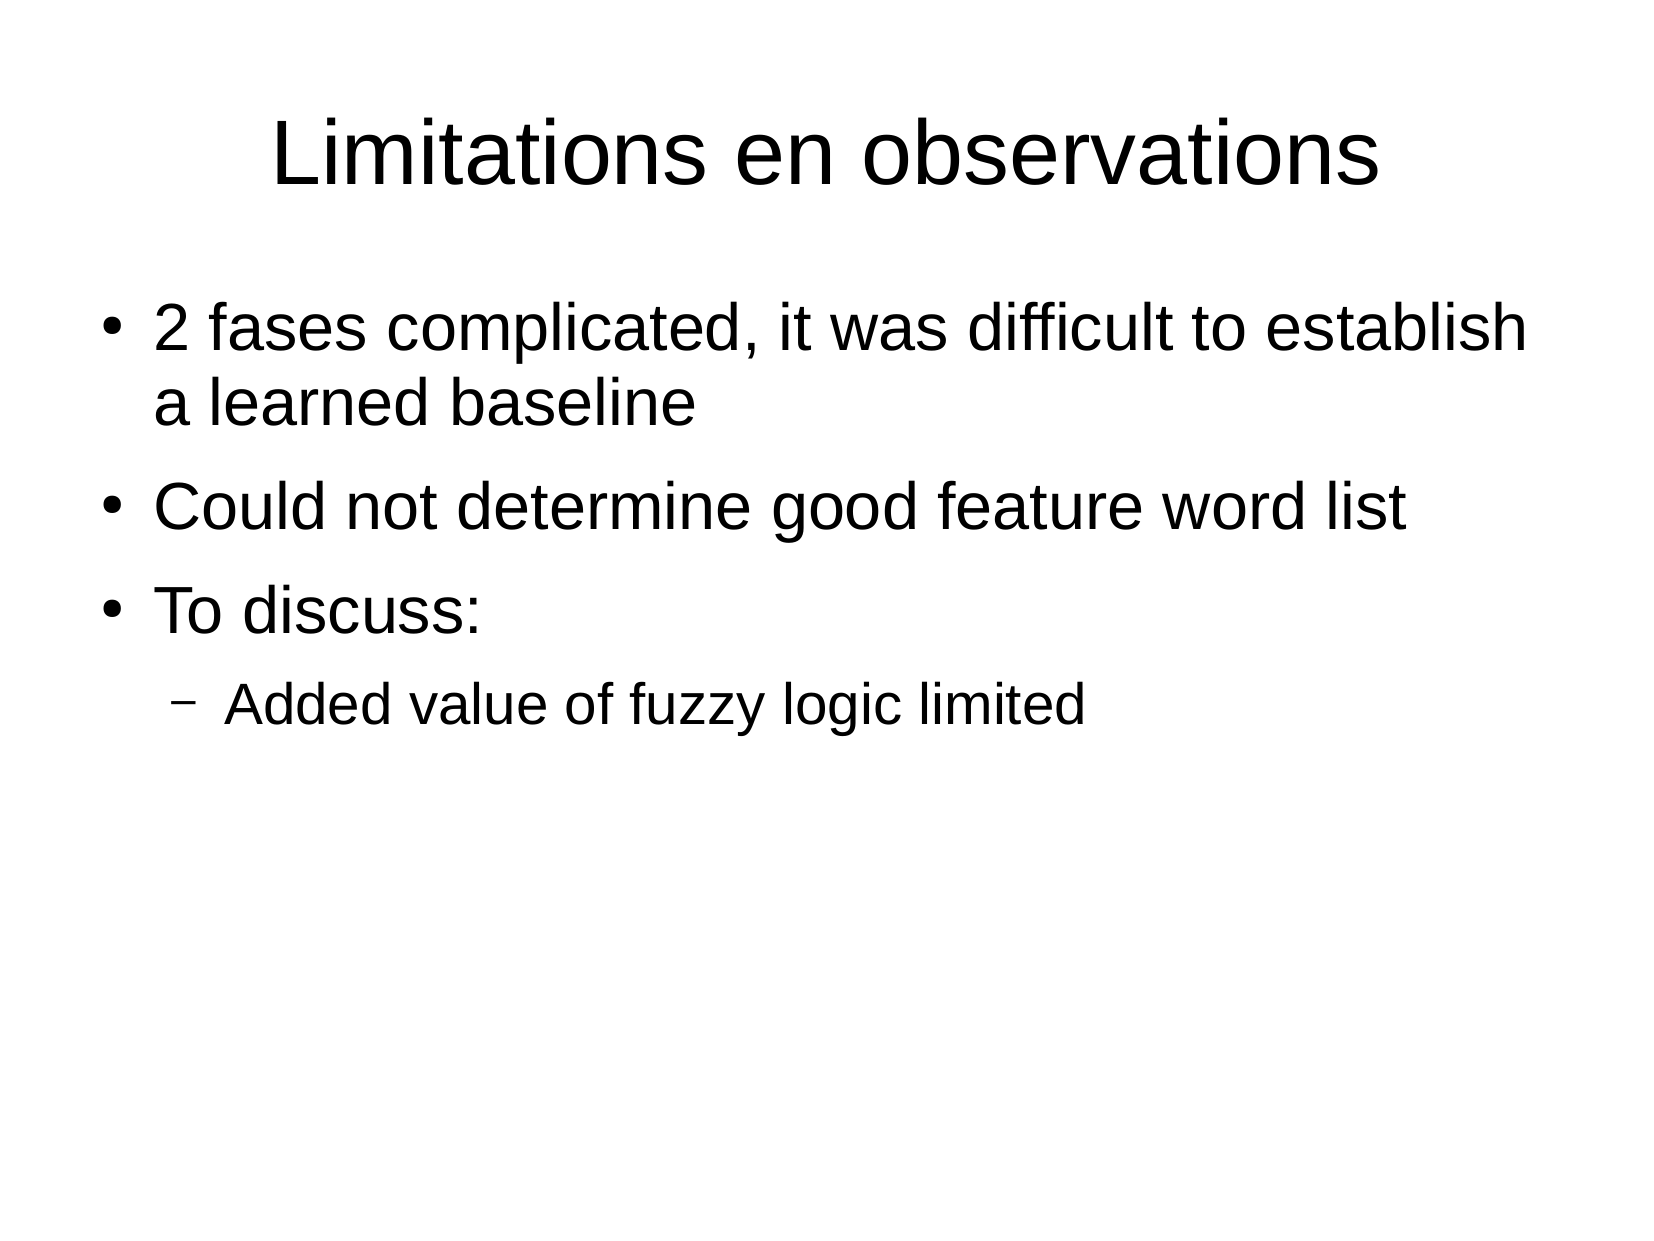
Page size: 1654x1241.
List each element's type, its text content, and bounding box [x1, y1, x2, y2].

title Limitations en observations [82, 49, 1571, 257]
list 2 fases complicated, it was difficult to establish a learned baseline Could not determine good feature word list To discuss: Added value of fuzzy logic limited [82, 290, 1571, 1010]
